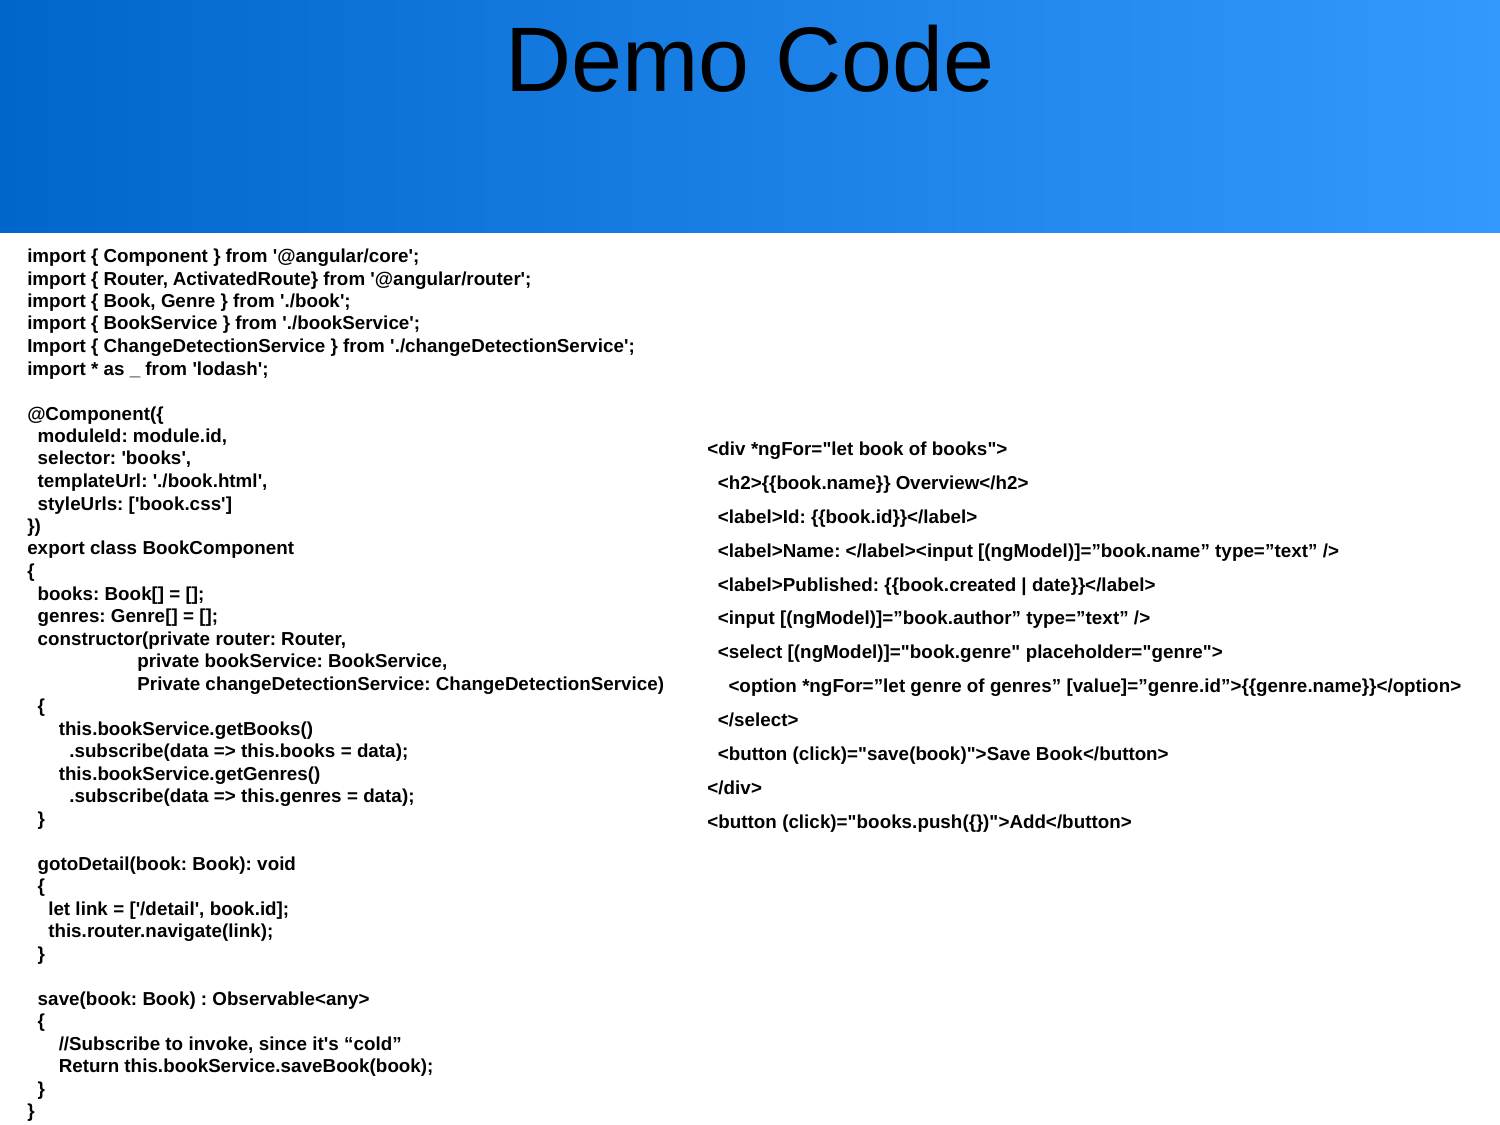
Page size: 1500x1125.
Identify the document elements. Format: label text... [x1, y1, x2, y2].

title Demo Code [0, 0, 1500, 233]
list import { Component } from '@angular/core'; import { Router, ActivatedRoute} from '@angular/router'; import { Book, Genre } from './book'; import { BookService } from './bookService'; Import { ChangeDetectionService } from './changeDetectionService'; import * as _ from 'lodash'; @Component({ moduleId: module.id, selector: 'books', templateUrl: './book.html', styleUrls: ['book.css'] }) export class BookComponent { books: Book[] = []; genres: Genre[] = []; constructor(private router: Router, private bookService: BookService, Private changeDetectionService: ChangeDetectionService) { this.bookService.getBooks() .subscribe(data => this.books = data); this.bookService.getGenres() .subscribe(data => this.genres = data); } gotoDetail(book: Book): void { let link = ['/detail', book.id]; this.router.navigate(link); } save(book: Book) : Observable<any> { //Subscribe to invoke, since it's “cold” Return this.bookService.saveBook(book); } } [12, 236, 807, 1125]
list <div *ngFor="let book of books"> <h2>{{book.name}} Overview</h2> <label>Id: {{book.id}}</label> <label>Name: </label><input [(ngModel)]=”book.name” type=”text” /> <label>Published: {{book.created | date}}</label> <input [(ngModel)]=”book.author” type=”text” /> <select [(ngModel)]="book.genre" placeholder="genre"> <option *ngFor=”let genre of genres” [value]=”genre.id”>{{genre.name}}</option> </select> <button (click)="save(book)">Save Book</button> </div> <button (click)="books.push({})">Add</button> [707, 263, 1500, 1006]
